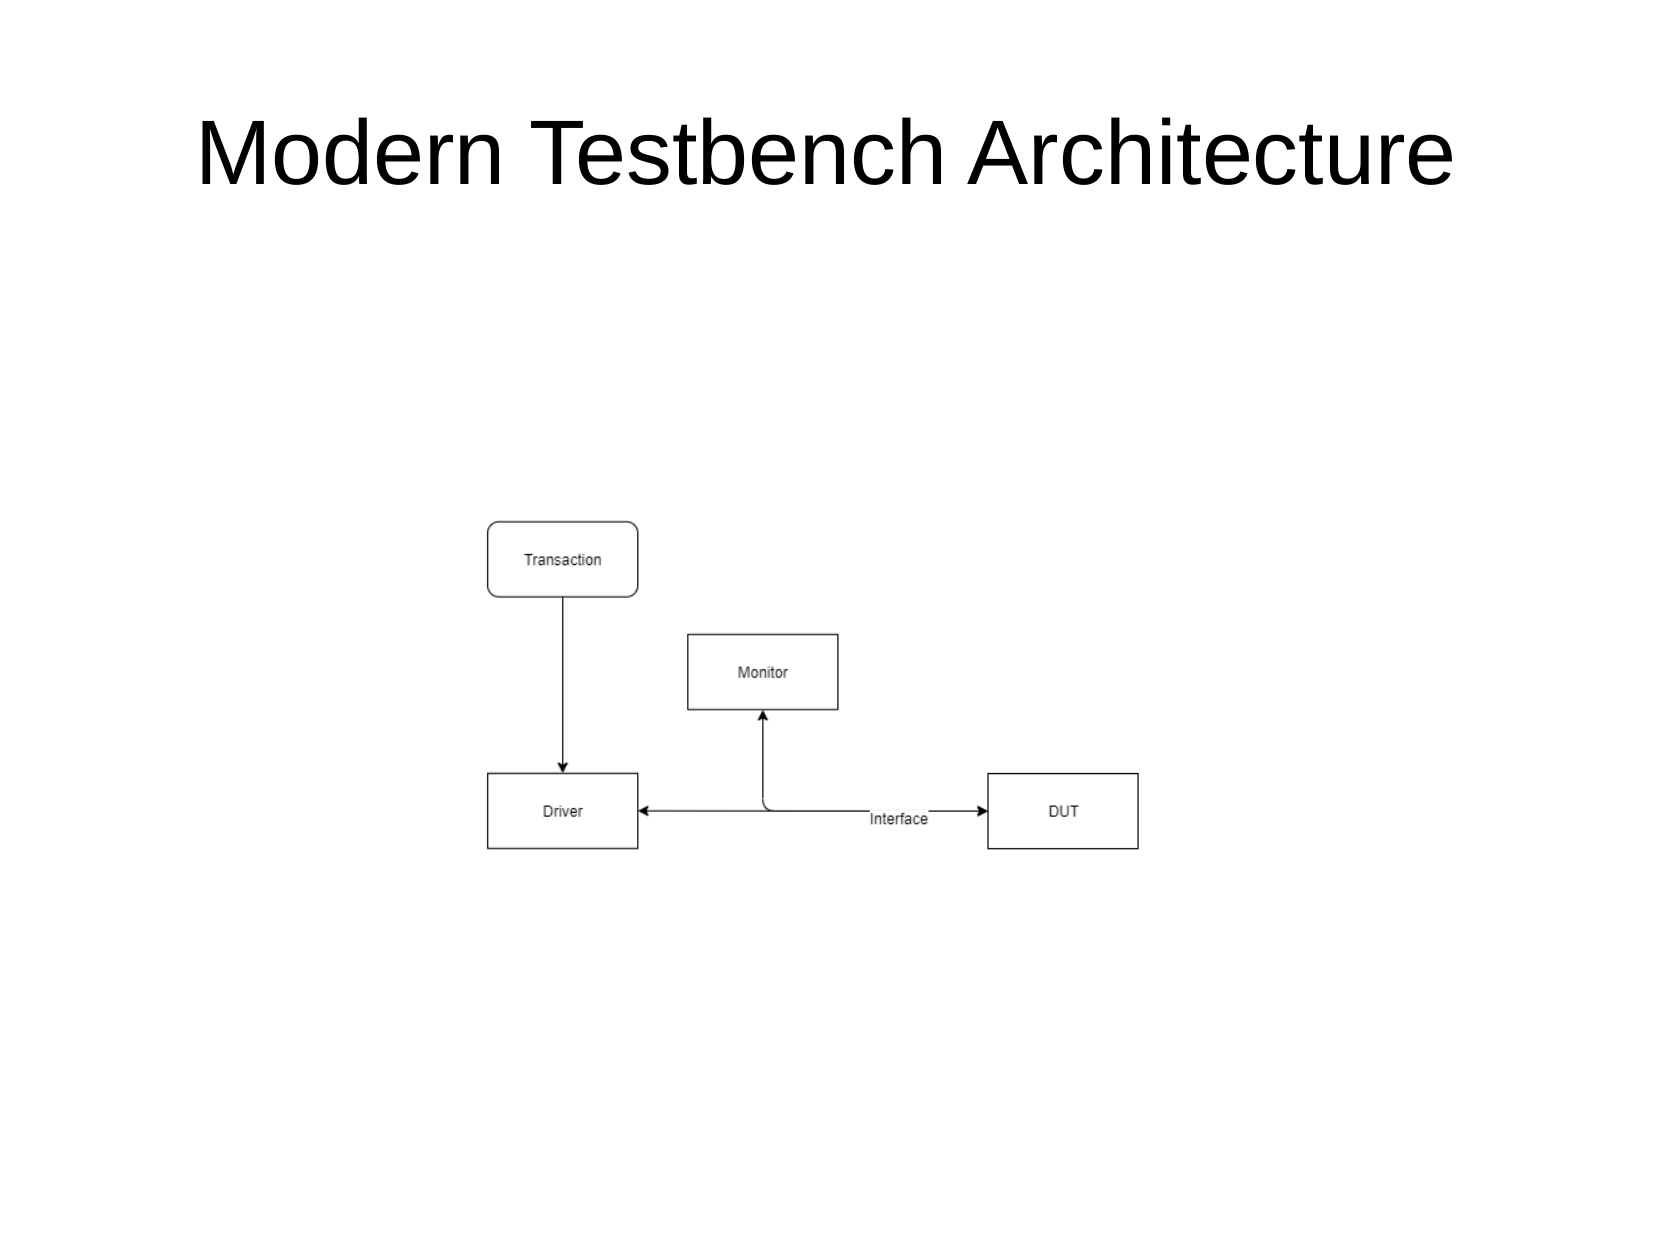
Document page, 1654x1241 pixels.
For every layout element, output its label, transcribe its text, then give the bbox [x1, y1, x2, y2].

picture [212, 499, 1414, 917]
title Modern Testbench Architecture [82, 49, 1571, 257]
